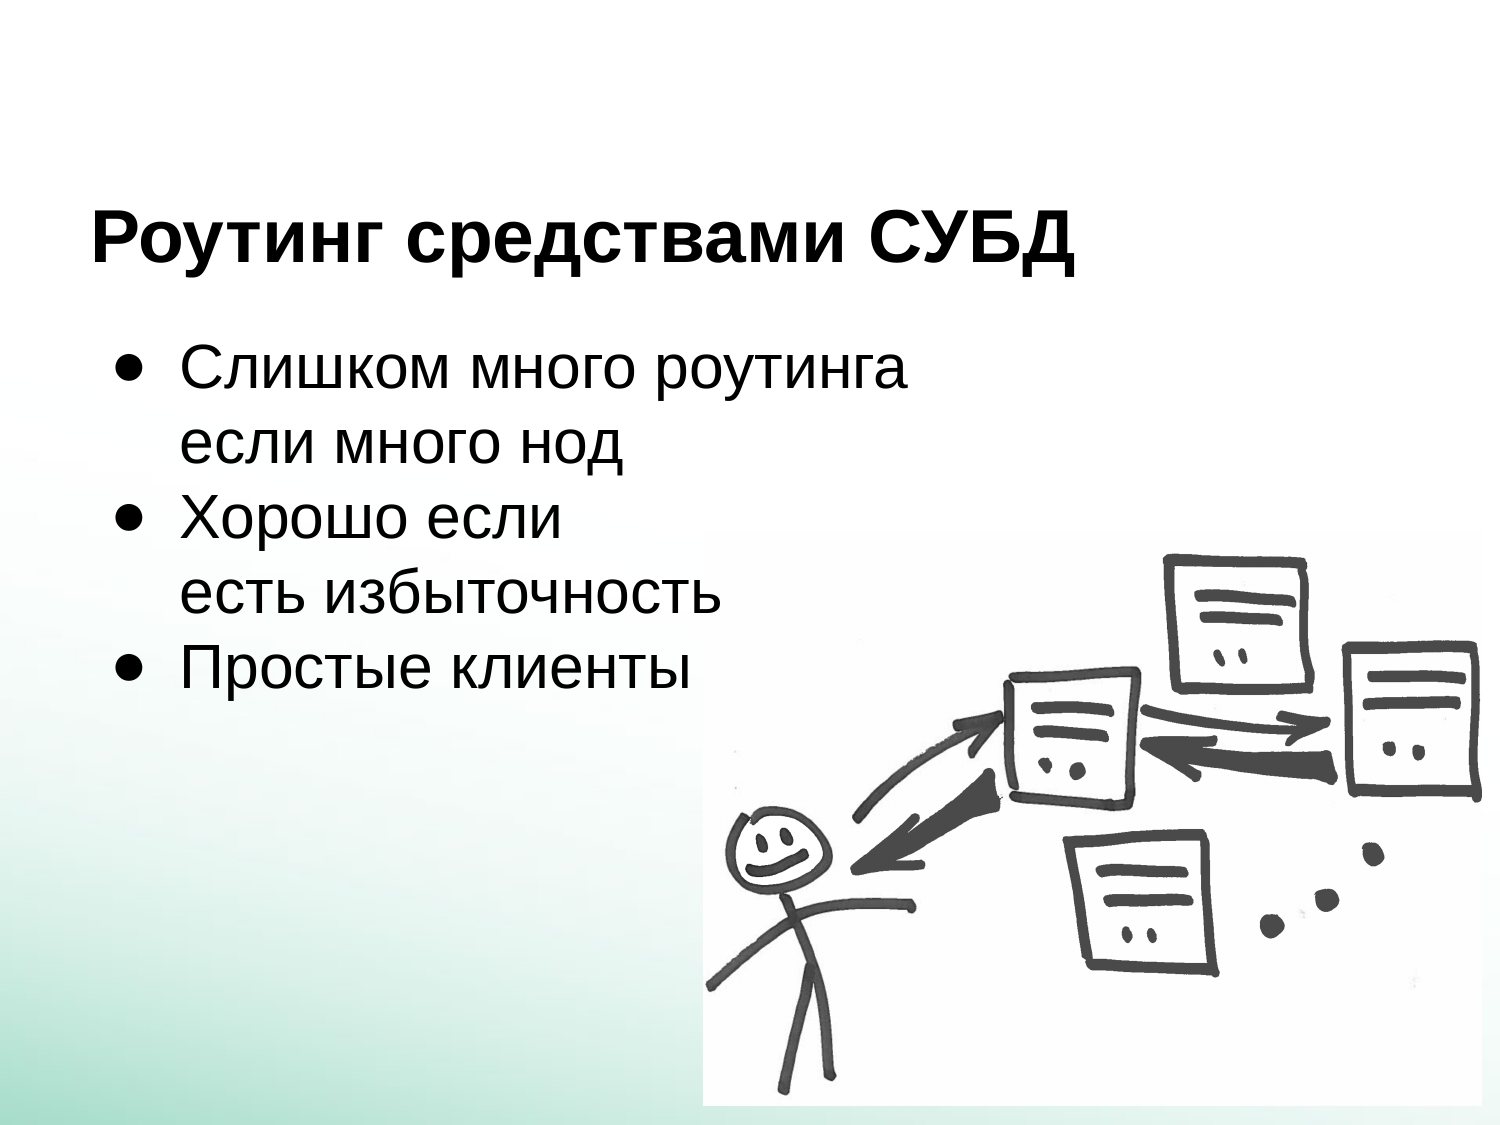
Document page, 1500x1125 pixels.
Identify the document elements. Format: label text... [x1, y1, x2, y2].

title Роутинг средствами СУБД [75, 151, 1425, 293]
list Слишком много роутинга если много нод Хорошо если есть избыточность Простые клиенты [89, 311, 1088, 786]
picture [0, 0, 1500, 1125]
